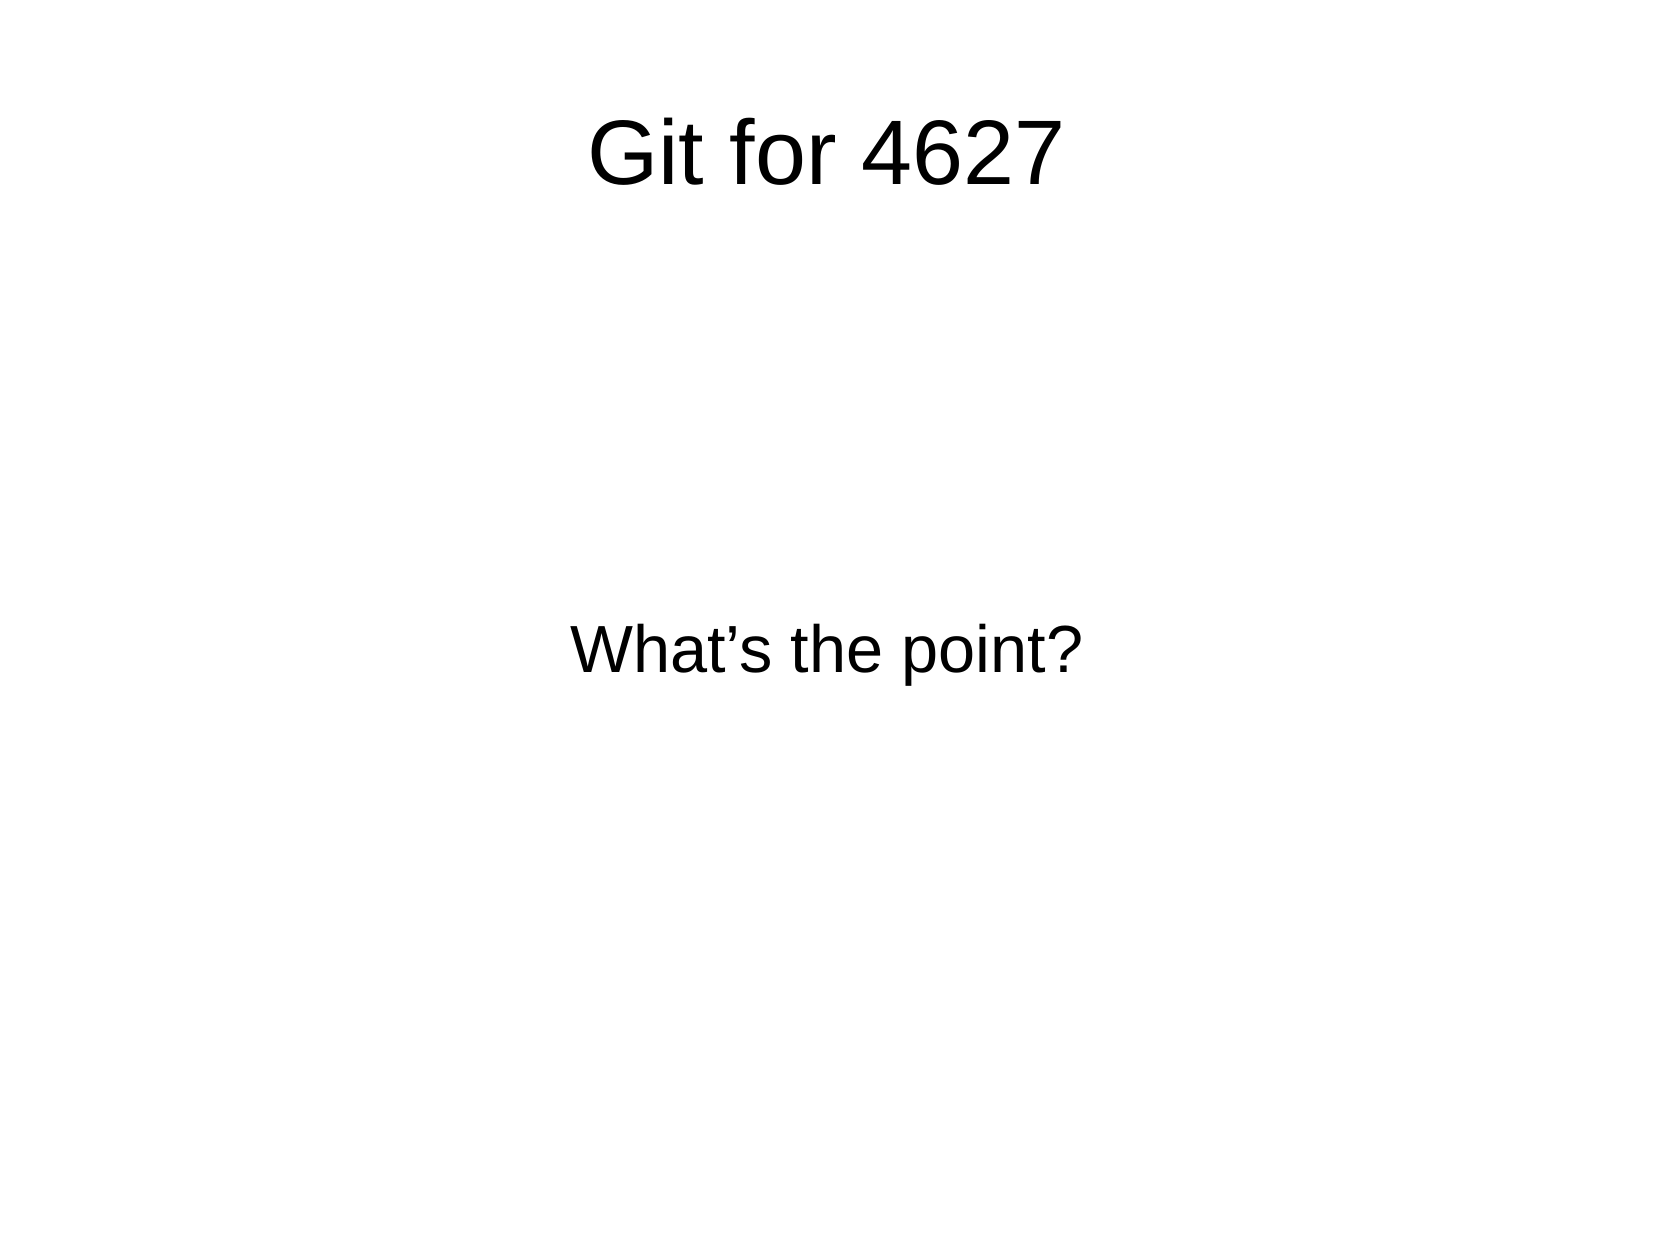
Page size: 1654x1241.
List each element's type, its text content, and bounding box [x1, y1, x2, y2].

title Git for 4627 [82, 49, 1571, 257]
subtitle What’s the point? [82, 290, 1571, 1010]
